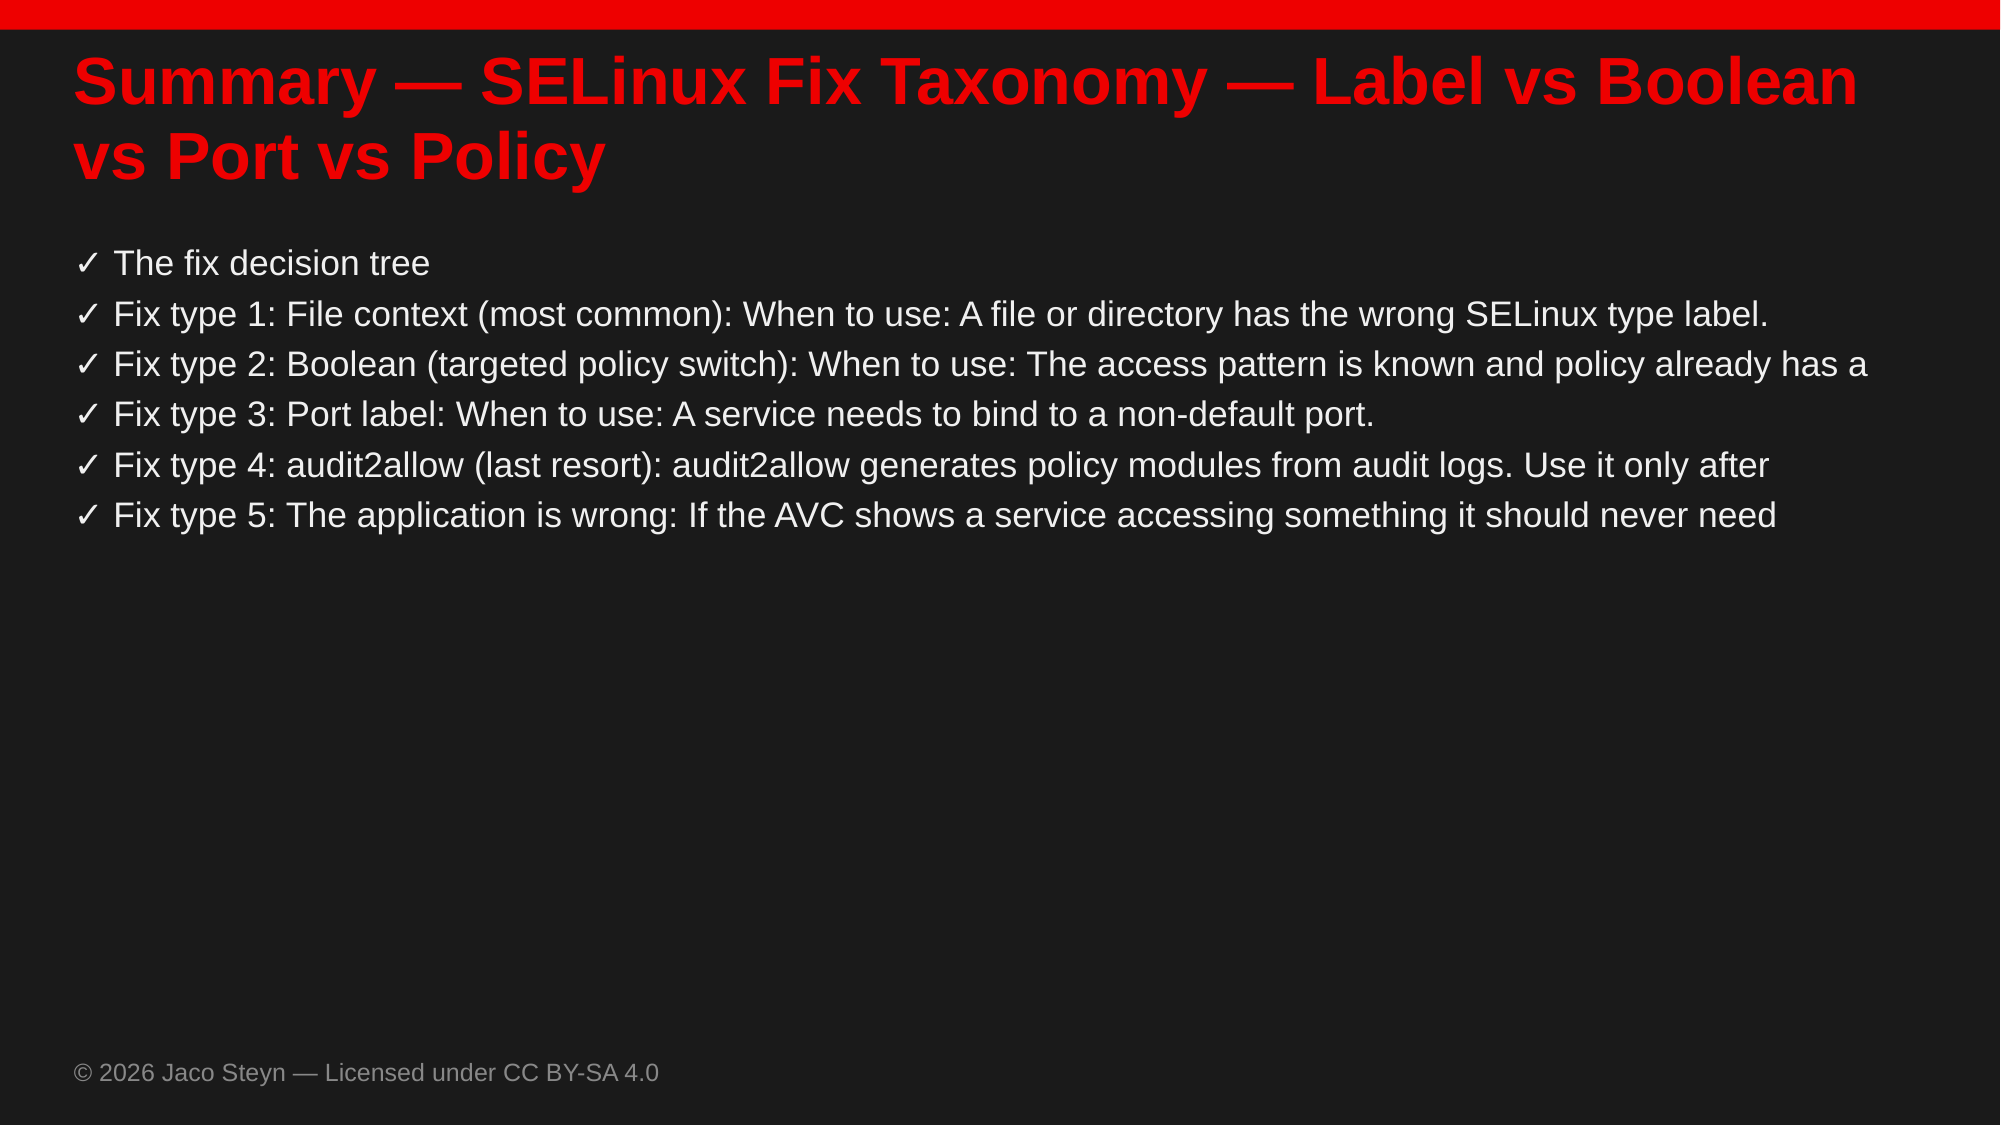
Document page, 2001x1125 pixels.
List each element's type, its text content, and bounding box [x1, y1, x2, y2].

text_box [0, 0, 2001, 30]
text_box ✓ The fix decision tree ✓ Fix type 1: File context (most common): When to use: A file or directory has the wrong SELinux type label. ✓ Fix type 2: Boolean (targeted policy switch): When to use: The access pattern is known and policy already has a ✓ Fix type 3: Port label: When to use: A service needs to bind to a non-default port. ✓ Fix type 4: audit2allow (last resort): audit2allow generates policy modules from audit logs. Use it only after ✓ Fix type 5: The application is wrong: If the AVC shows a service accessing something it should never need [59, 236, 1942, 1037]
text_box © 2026 Jaco Steyn — Licensed under CC BY-SA 4.0 [59, 1051, 1942, 1093]
text_box Summary — SELinux Fix Taxonomy — Label vs Boolean vs Port vs Policy [59, 36, 1942, 208]
